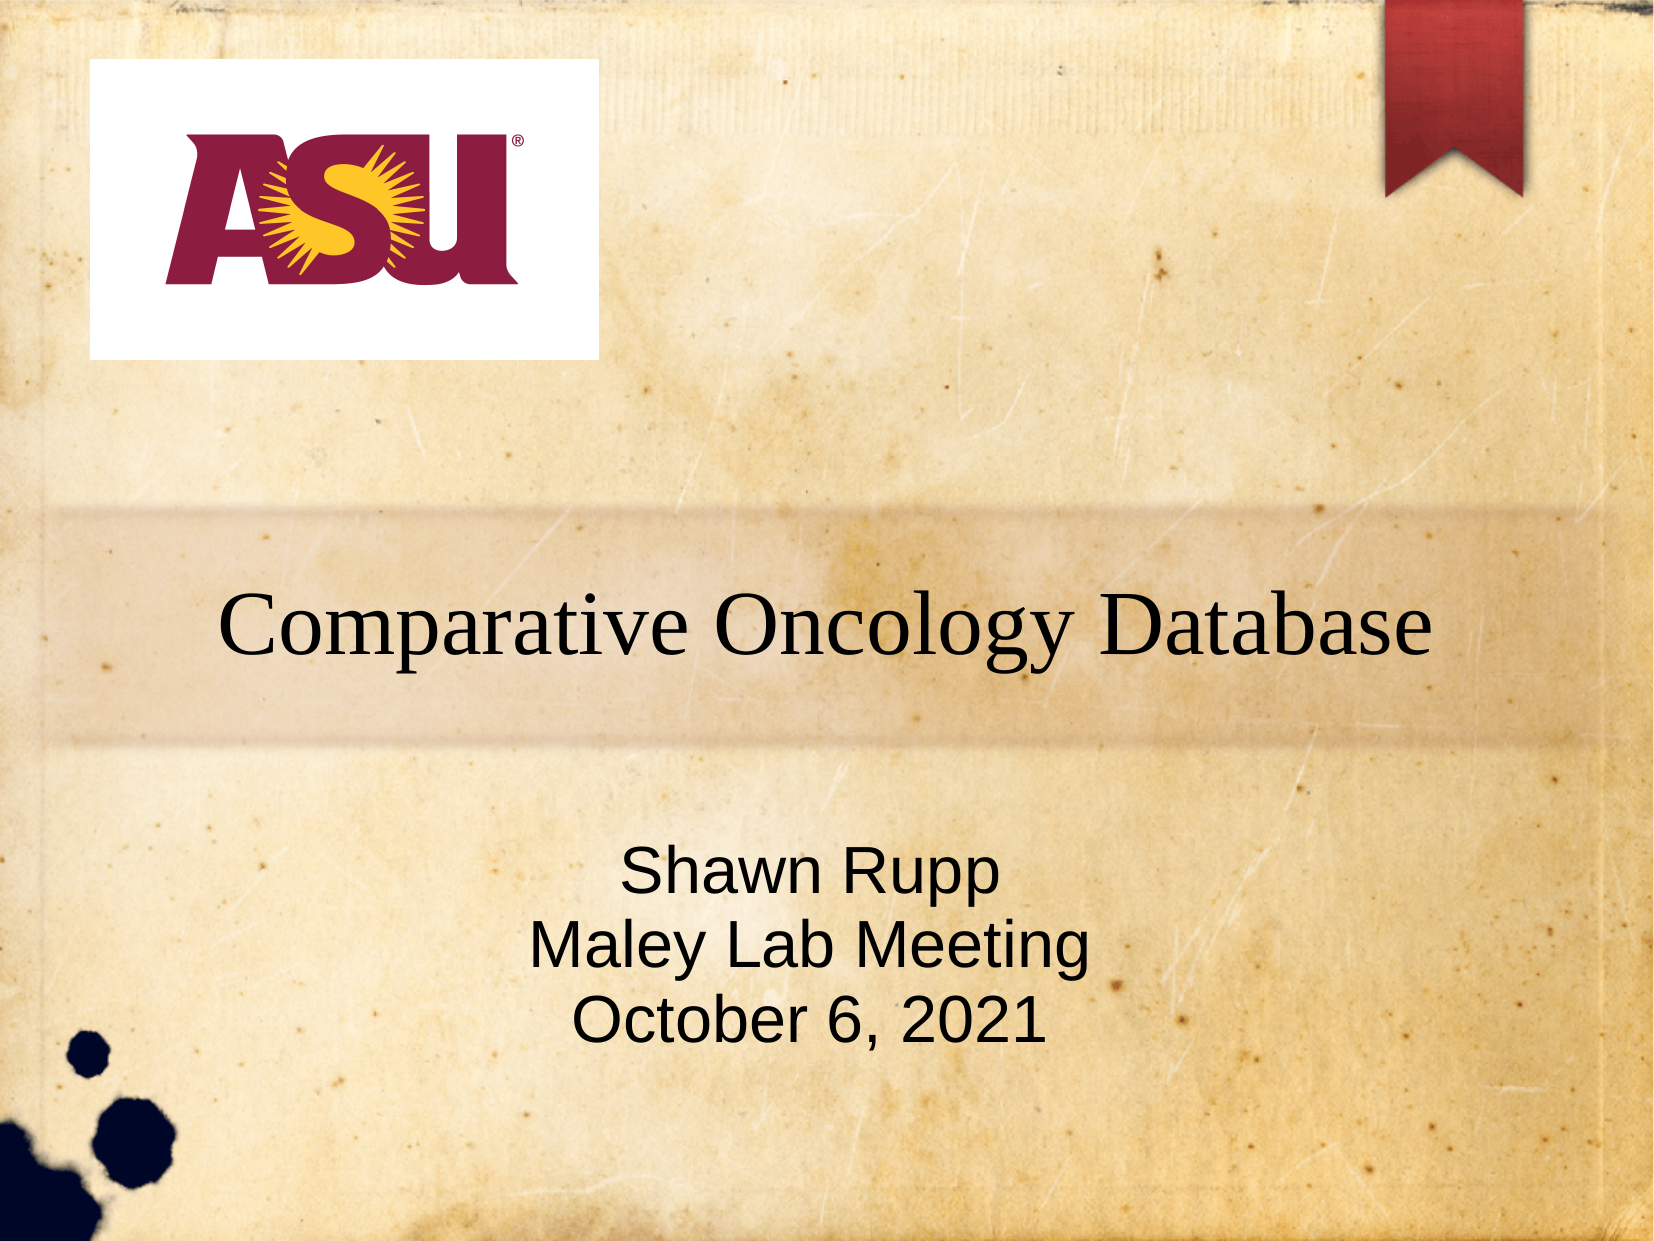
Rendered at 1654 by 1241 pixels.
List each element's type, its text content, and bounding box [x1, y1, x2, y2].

subtitle Shawn Rupp Maley Lab Meeting October 6, 2021 [82, 779, 1538, 1111]
picture [0, 0, 1654, 1241]
title Comparative Oncology Database [82, 519, 1571, 727]
